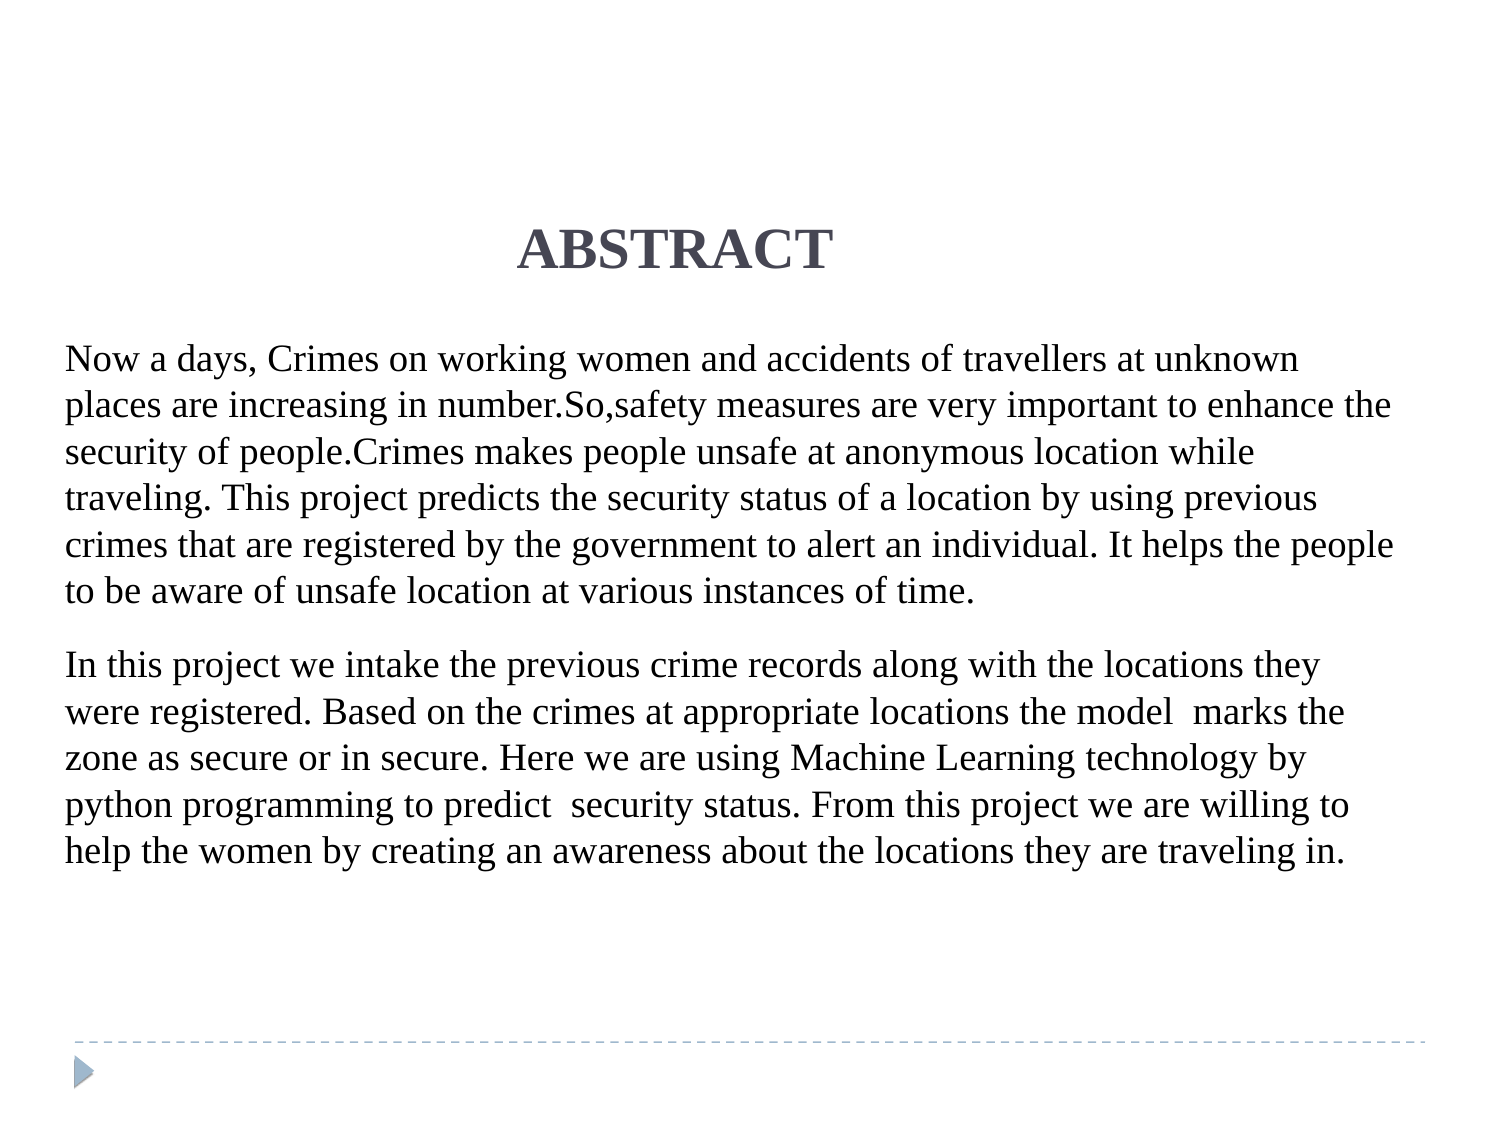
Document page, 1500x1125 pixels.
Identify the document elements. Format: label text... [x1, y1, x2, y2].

title ABSTRACT [0, 137, 1350, 288]
list Now a days, Crimes on working women and accidents of travellers at unknown places are increasing in number.So,safety measures are very important to enhance the security of people.Crimes makes people unsafe at anonymous location while traveling. This project predicts the security status of a location by using previous crimes that are registered by the government to alert an individual. It helps the people to be aware of unsafe location at various instances of time. In this project we intake the previous crime records along with the locations they were registered. Based on the crimes at appropriate locations the model marks the zone as secure or in secure. Here we are using Machine Learning technology by python programming to predict security status. From this project we are willing to help the women by creating an awareness about the locations they are traveling in. [50, 324, 1413, 888]
